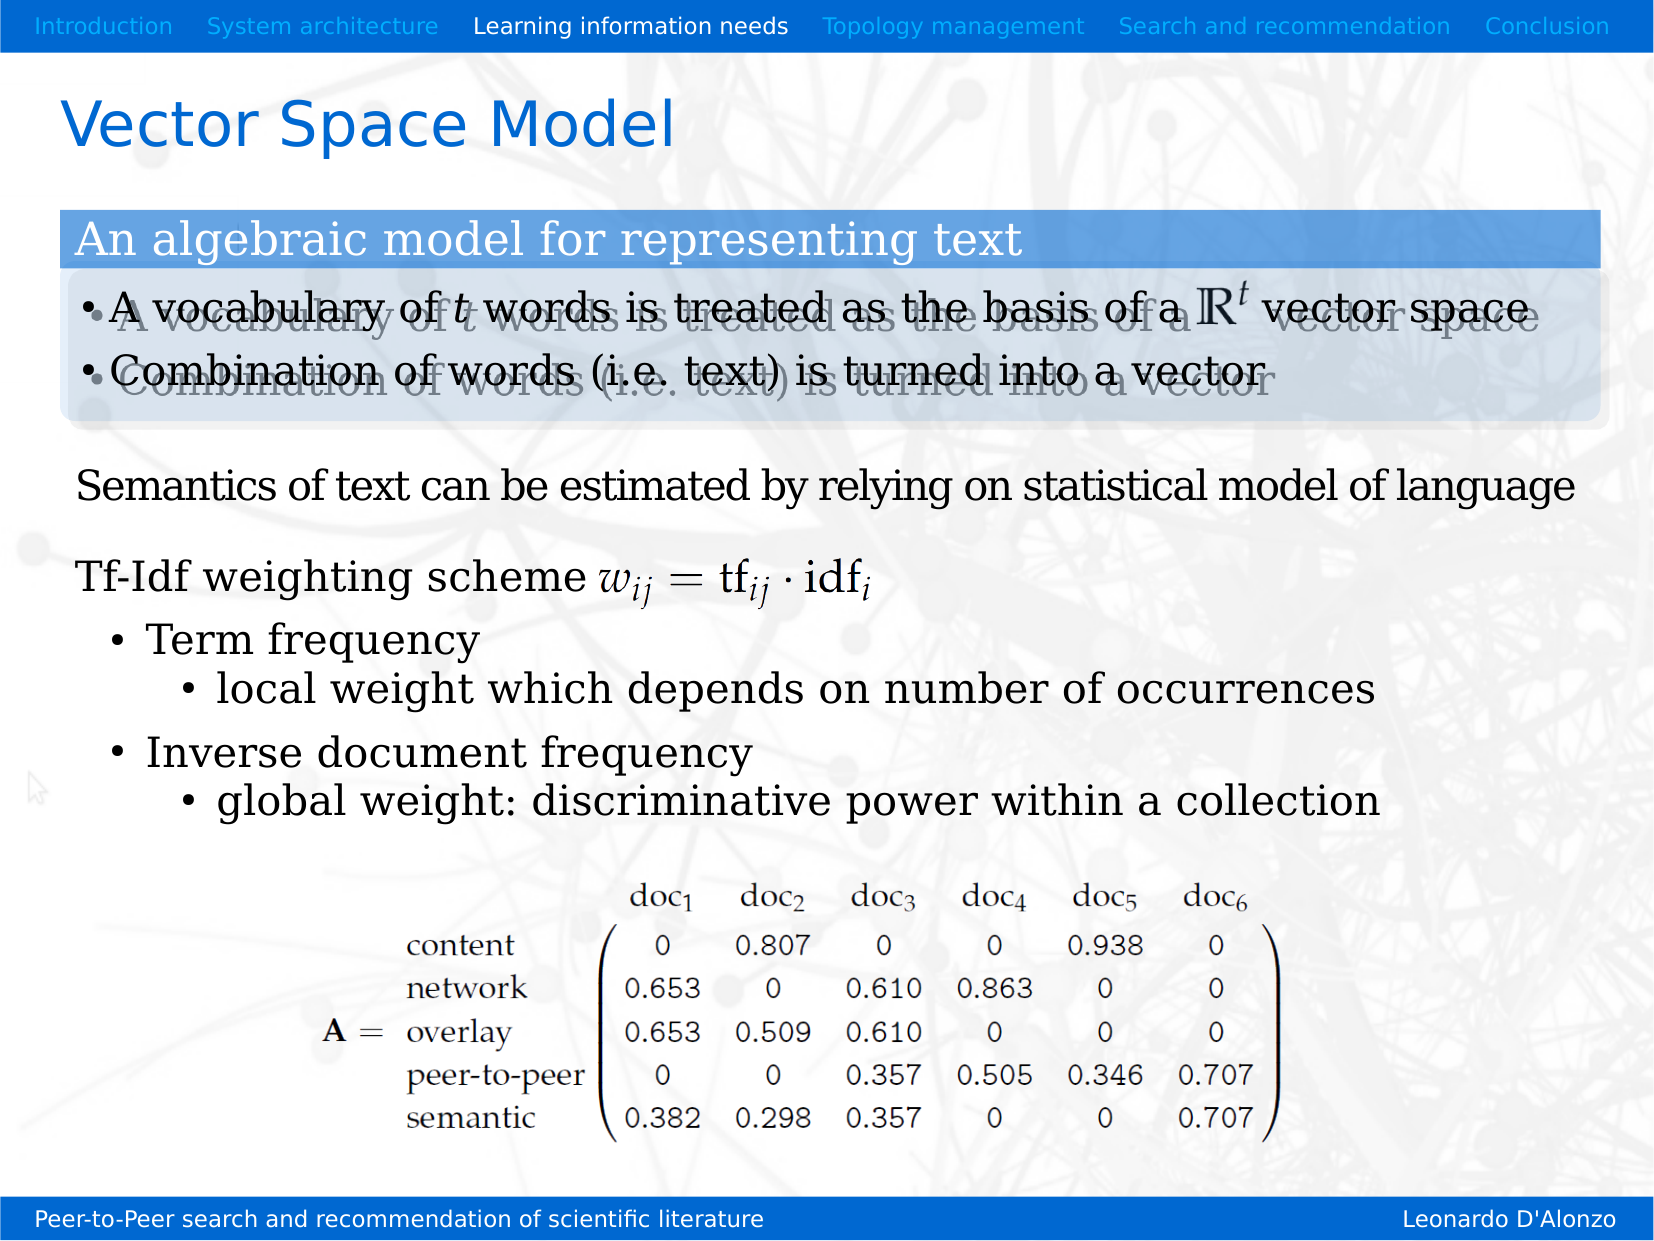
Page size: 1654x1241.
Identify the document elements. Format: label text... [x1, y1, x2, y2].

text_box Introduction [19, 6, 189, 48]
text_box A vocabulary of t words is treated as the basis of a vector space Combination of words (i.e. text) is turned into a vector [60, 269, 1601, 422]
text_box Learning information needs [458, 6, 804, 48]
text_box Leonardo D'Alonzo [1387, 1198, 1647, 1241]
title Vector Space Model [60, 75, 1549, 175]
text_box Conclusion [1470, 6, 1626, 48]
text_box Search and recommendation [1103, 6, 1467, 48]
text_box [0, 0, 1654, 53]
text_box Peer-to-Peer search and recommendation of scientific literature [19, 1198, 898, 1241]
text_box [0, 1196, 1654, 1241]
text_box Tf-Idf weighting scheme Term frequency local weight which depends on number of occurrences Inverse document frequency global weight: discriminative power within a collection [60, 545, 1600, 833]
text_box Semantics of text can be estimated by relying on statistical model of language [60, 454, 1600, 526]
text_box Topology management [807, 6, 1100, 48]
text_box System architecture [192, 6, 455, 48]
text_box An algebraic model for representing text [60, 209, 1601, 269]
picture [0, 53, 1654, 1196]
